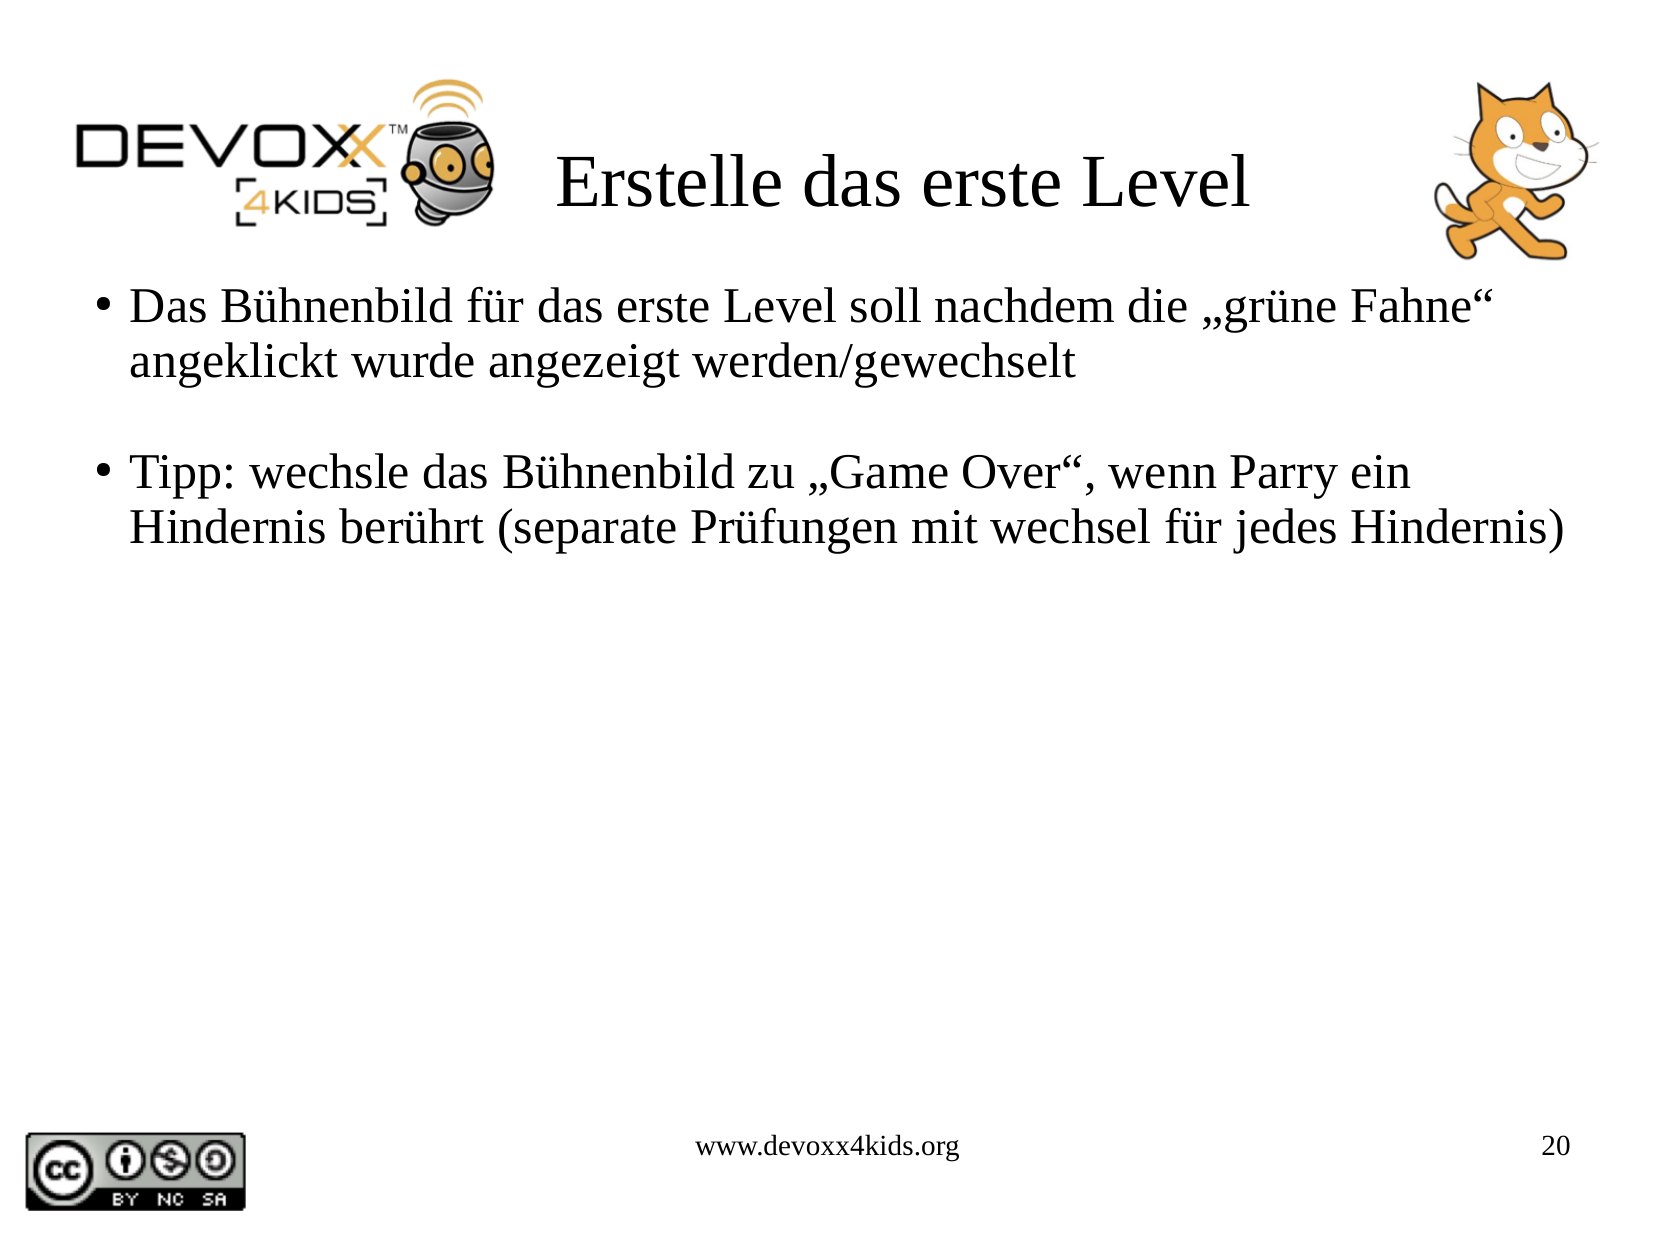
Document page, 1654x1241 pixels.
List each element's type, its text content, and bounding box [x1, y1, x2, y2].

title Erstelle das erste Level [555, 78, 1347, 277]
subtitle Das Bühnenbild für das erste Level soll nachdem die „grüne Fahne“ angeklickt wurde angezeigt werden/gewechselt Tipp: wechsle das Bühnenbild zu „Game Over“, wenn Parry ein Hindernis berührt (separate Prüfungen mit wechsel für jedes Hindernis) [94, 277, 1583, 555]
picture [35, 58, 511, 255]
picture [14, 1121, 249, 1212]
picture [1431, 54, 1607, 272]
